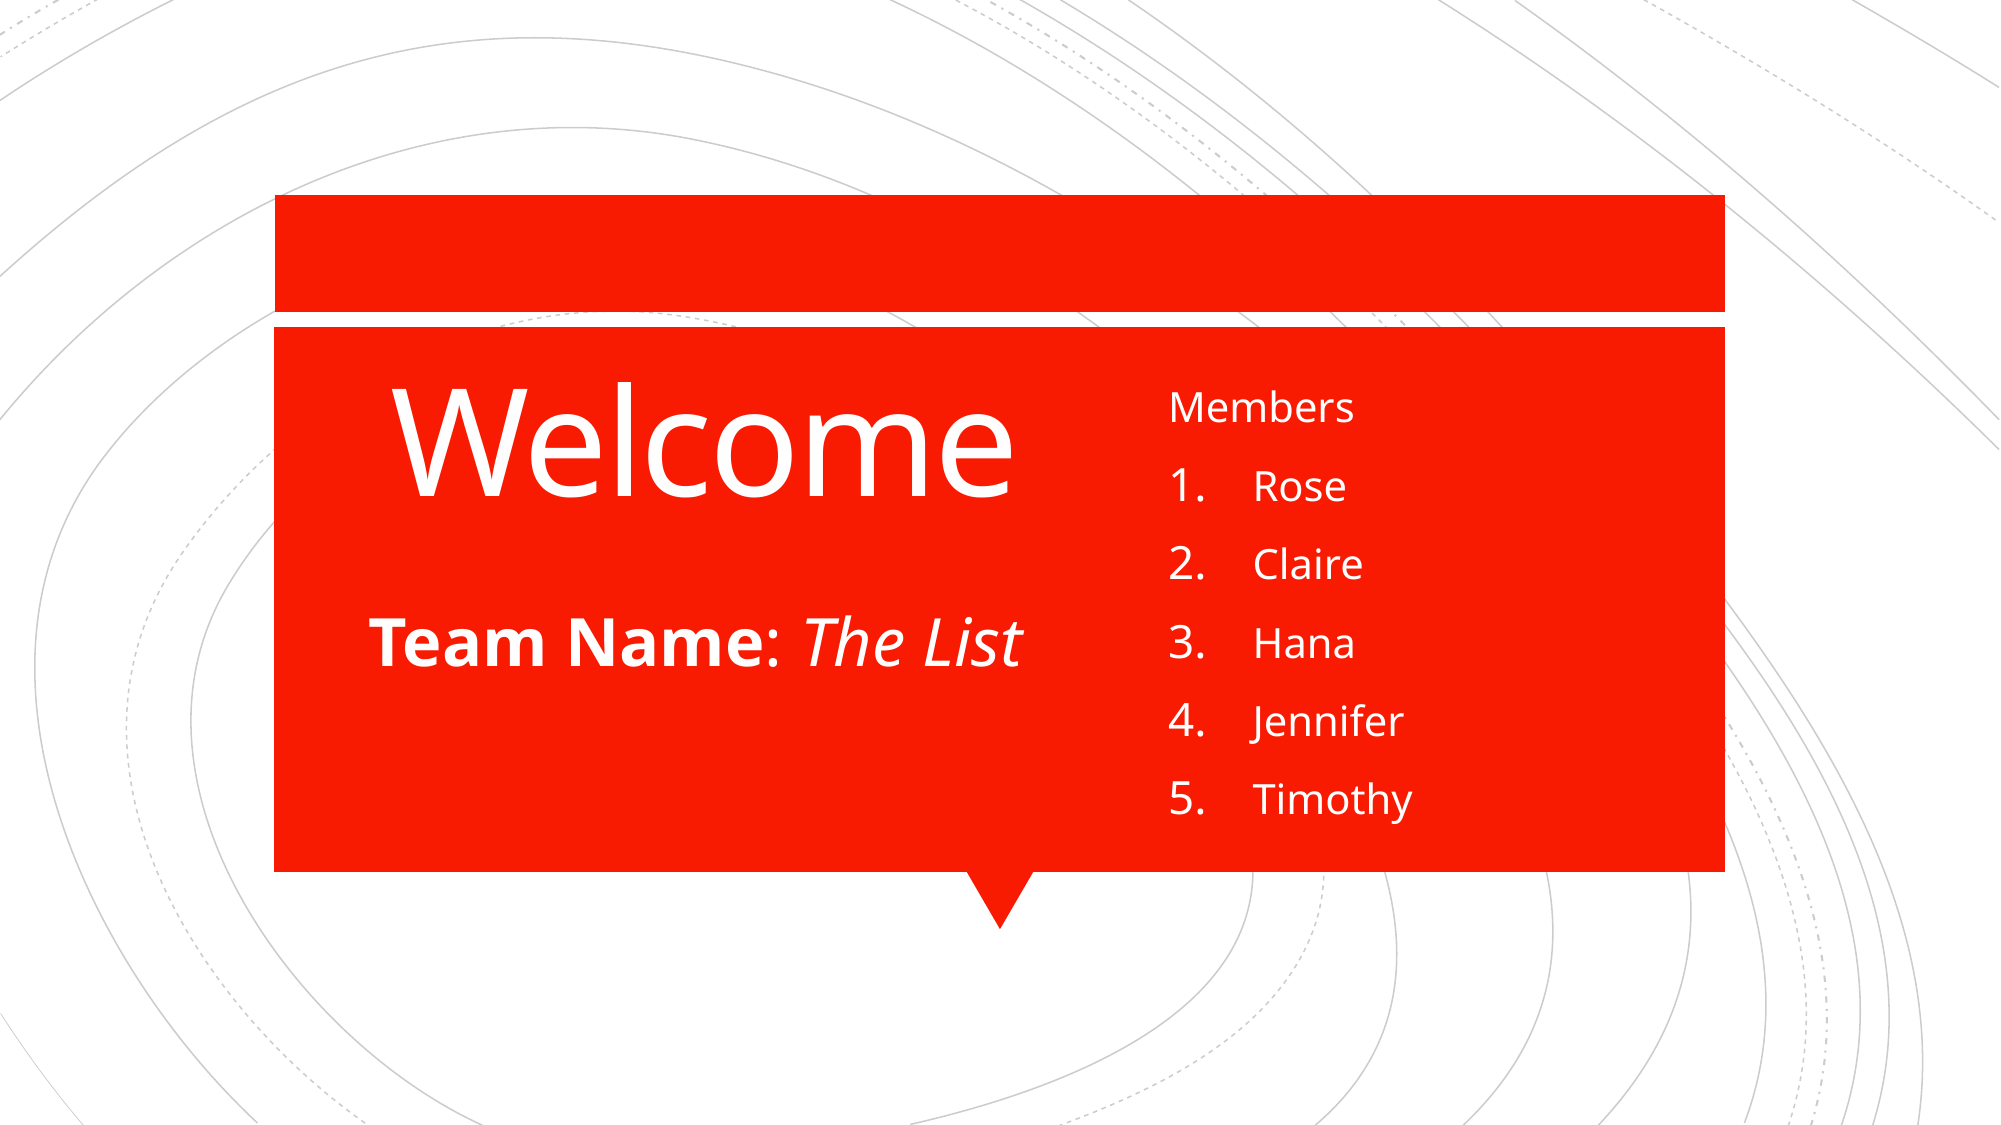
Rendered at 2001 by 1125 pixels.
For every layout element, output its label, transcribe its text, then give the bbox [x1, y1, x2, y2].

subtitle Team Name: The List [348, 600, 1061, 813]
text_box Members Rose Claire Hana Jennifer Timothy [1153, 373, 1639, 856]
title Welcome [288, 340, 1121, 526]
